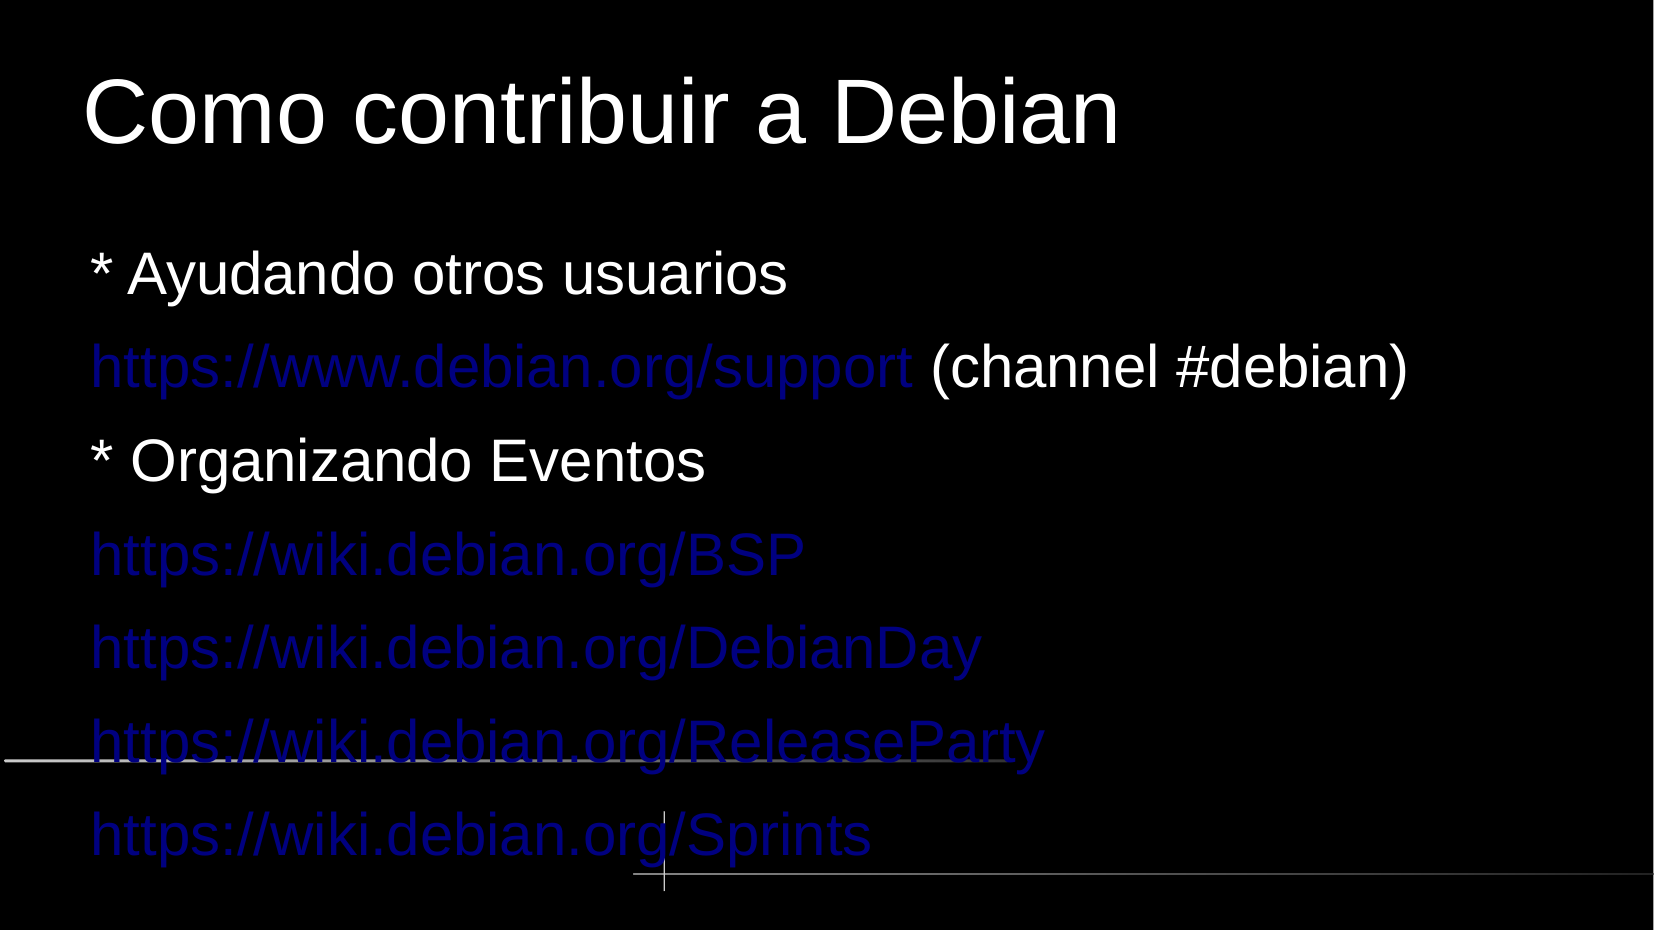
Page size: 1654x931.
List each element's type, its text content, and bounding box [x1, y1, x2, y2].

list * Ayudando otros usuarios https://www.debian.org/support (channel #debian) * Organizando Eventos https://wiki.debian.org/BSP https://wiki.debian.org/DebianDay https://wiki.debian.org/ReleaseParty https://wiki.debian.org/Sprints [90, 240, 1576, 871]
title Como contribuir a Debian [82, 9, 1591, 215]
